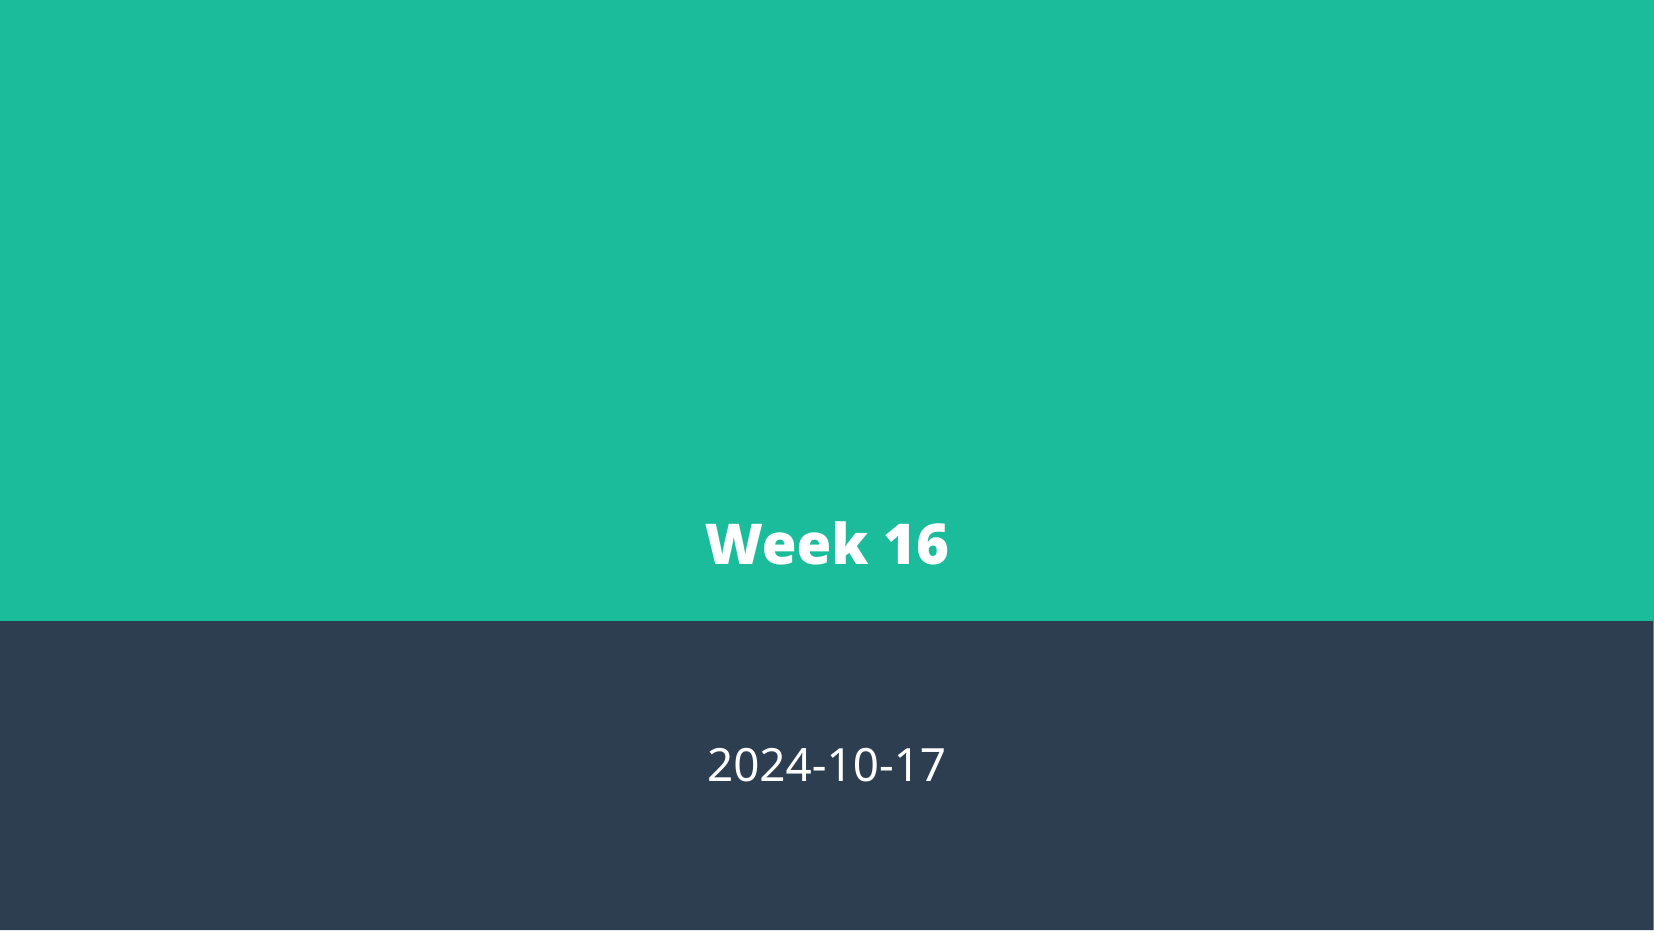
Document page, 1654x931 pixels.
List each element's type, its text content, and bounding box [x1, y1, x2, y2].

subtitle 2024-10-17 [59, 642, 1595, 886]
title Week 16 [59, 465, 1595, 583]
